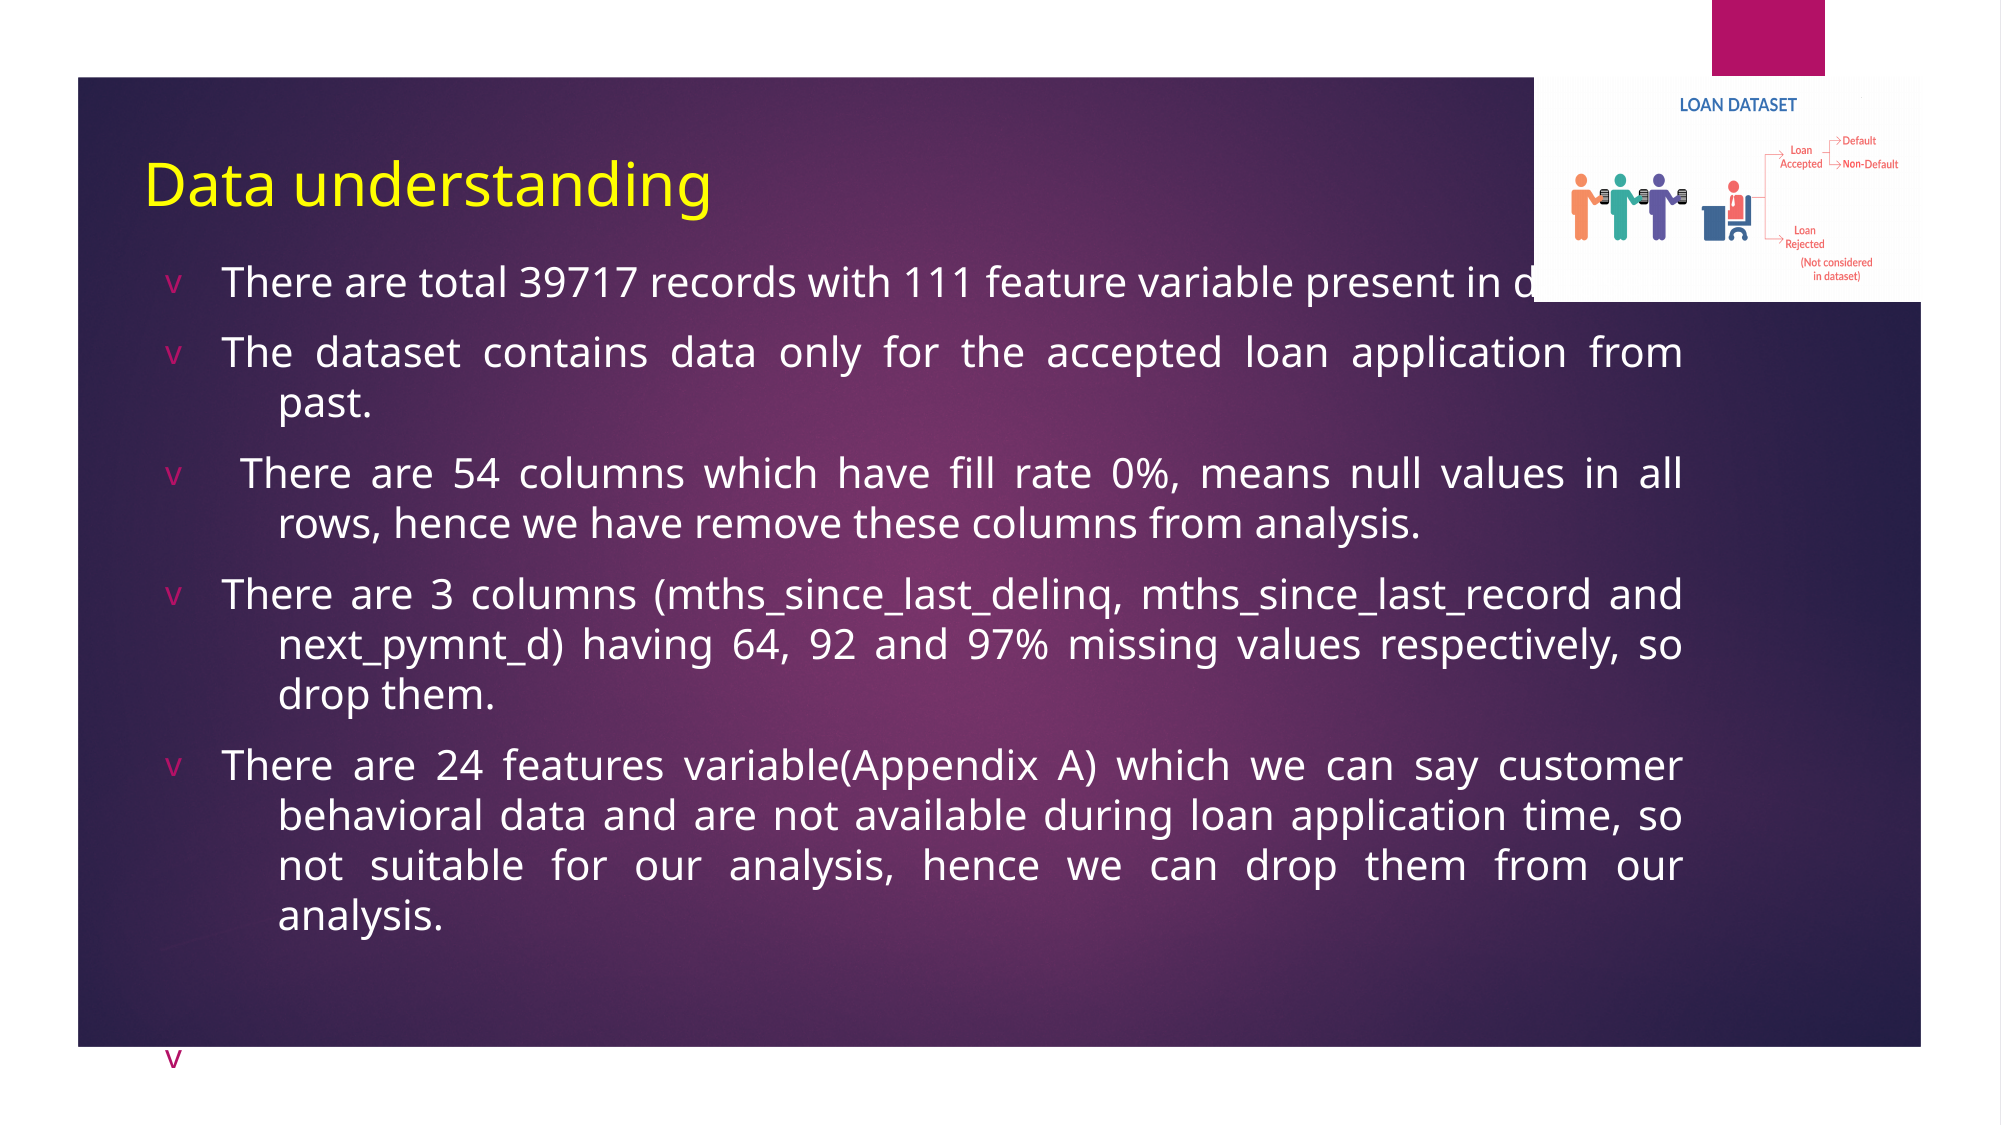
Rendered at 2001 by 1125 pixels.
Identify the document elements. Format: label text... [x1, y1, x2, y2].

subtitle There are total 39717 records with 111 feature variable present in dataset. The dataset contains data only for the accepted loan application from past. There are 54 columns which have fill rate 0%, means null values in all rows, hence we have remove these columns from analysis. There are 3 columns (mths_since_last_delinq, mths_since_last_record and next_pymnt_d) having 64, 92 and 97% missing values respectively, so drop them. There are 24 features variable(Appendix A) which we can say customer behavioral data and are not available during loan application time, so not suitable for our analysis, hence we can drop them from our analysis. [0, 247, 1700, 1003]
title Data understanding [128, 103, 1509, 232]
picture [1534, 76, 1923, 302]
